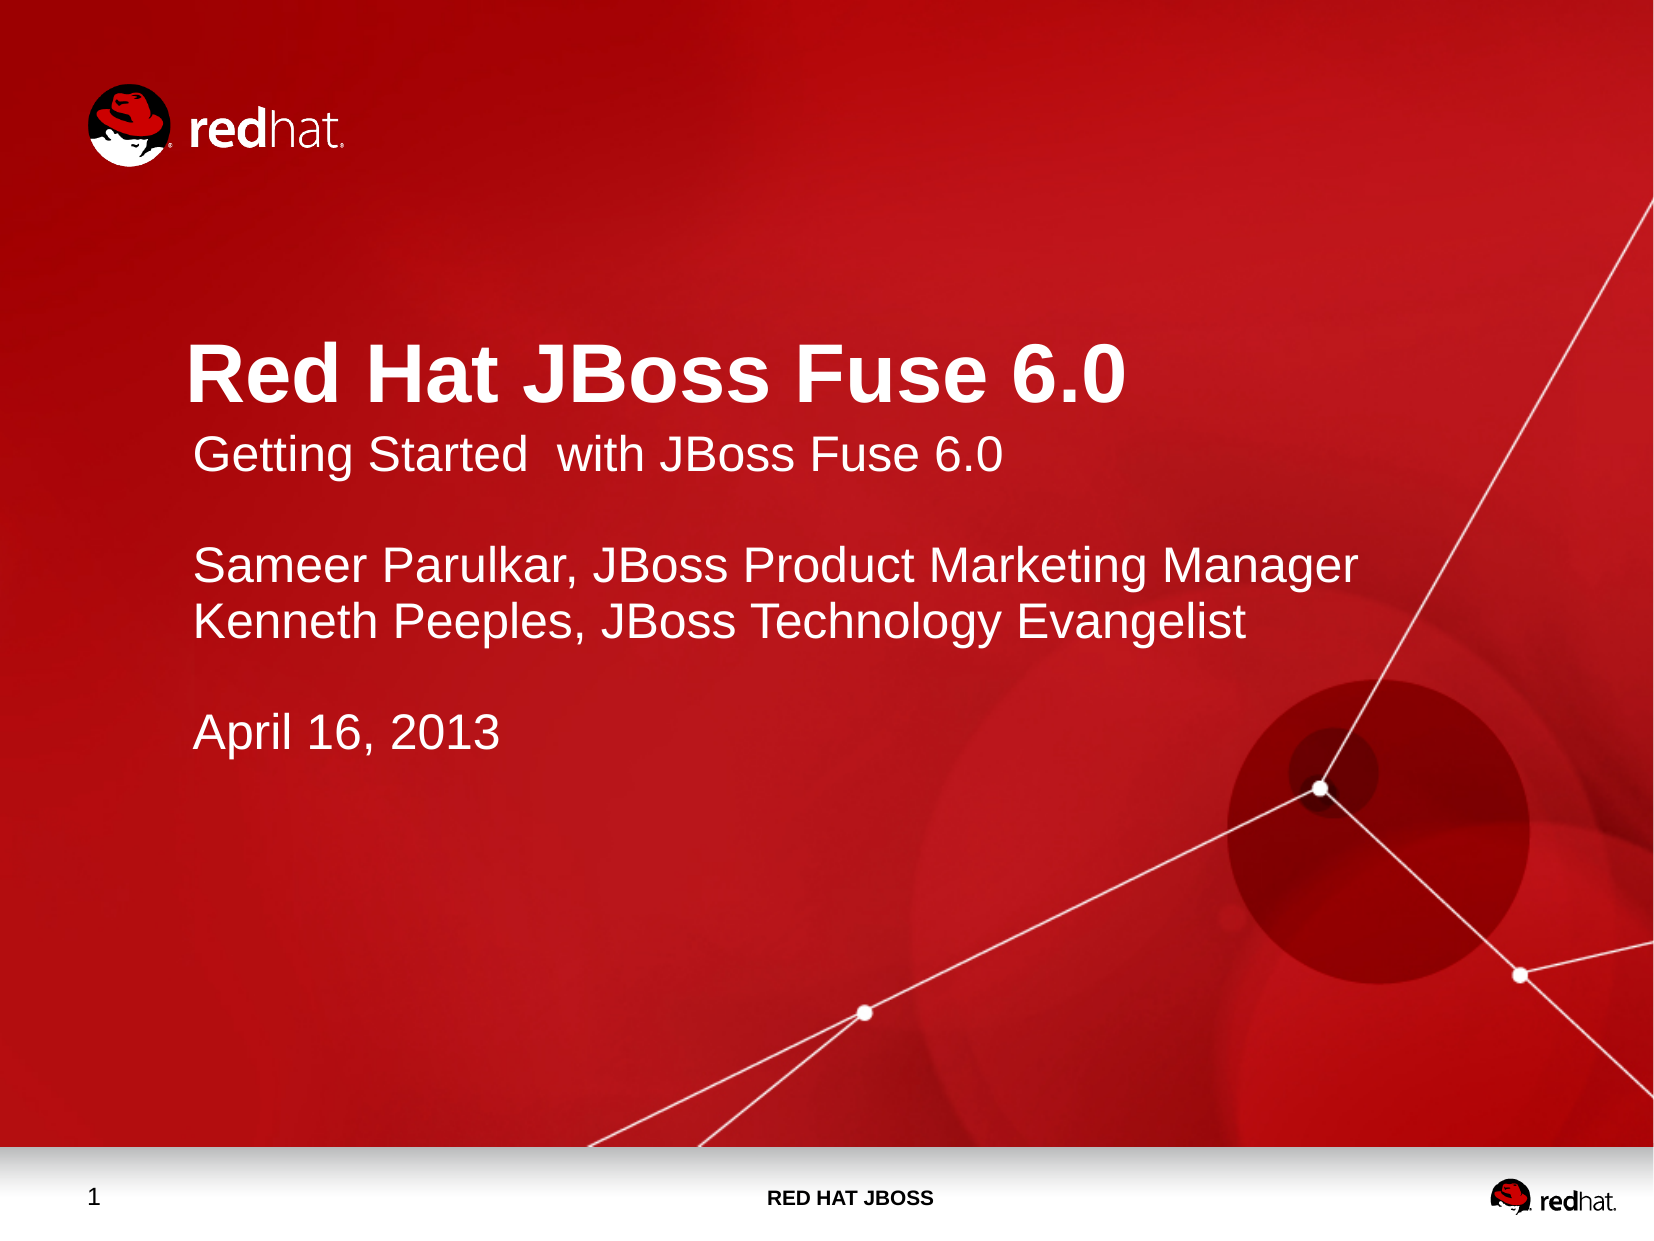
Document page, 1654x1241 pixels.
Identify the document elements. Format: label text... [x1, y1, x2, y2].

text_box Getting Started with JBoss Fuse 6.0 Sameer Parulkar, JBoss Product Marketing Manager Kenneth Peeples, JBoss Technology Evangelist April 16, 2013 [177, 418, 1654, 768]
picture [0, 0, 1654, 1241]
text_box Red Hat JBoss Fuse 6.0 [170, 273, 1408, 494]
